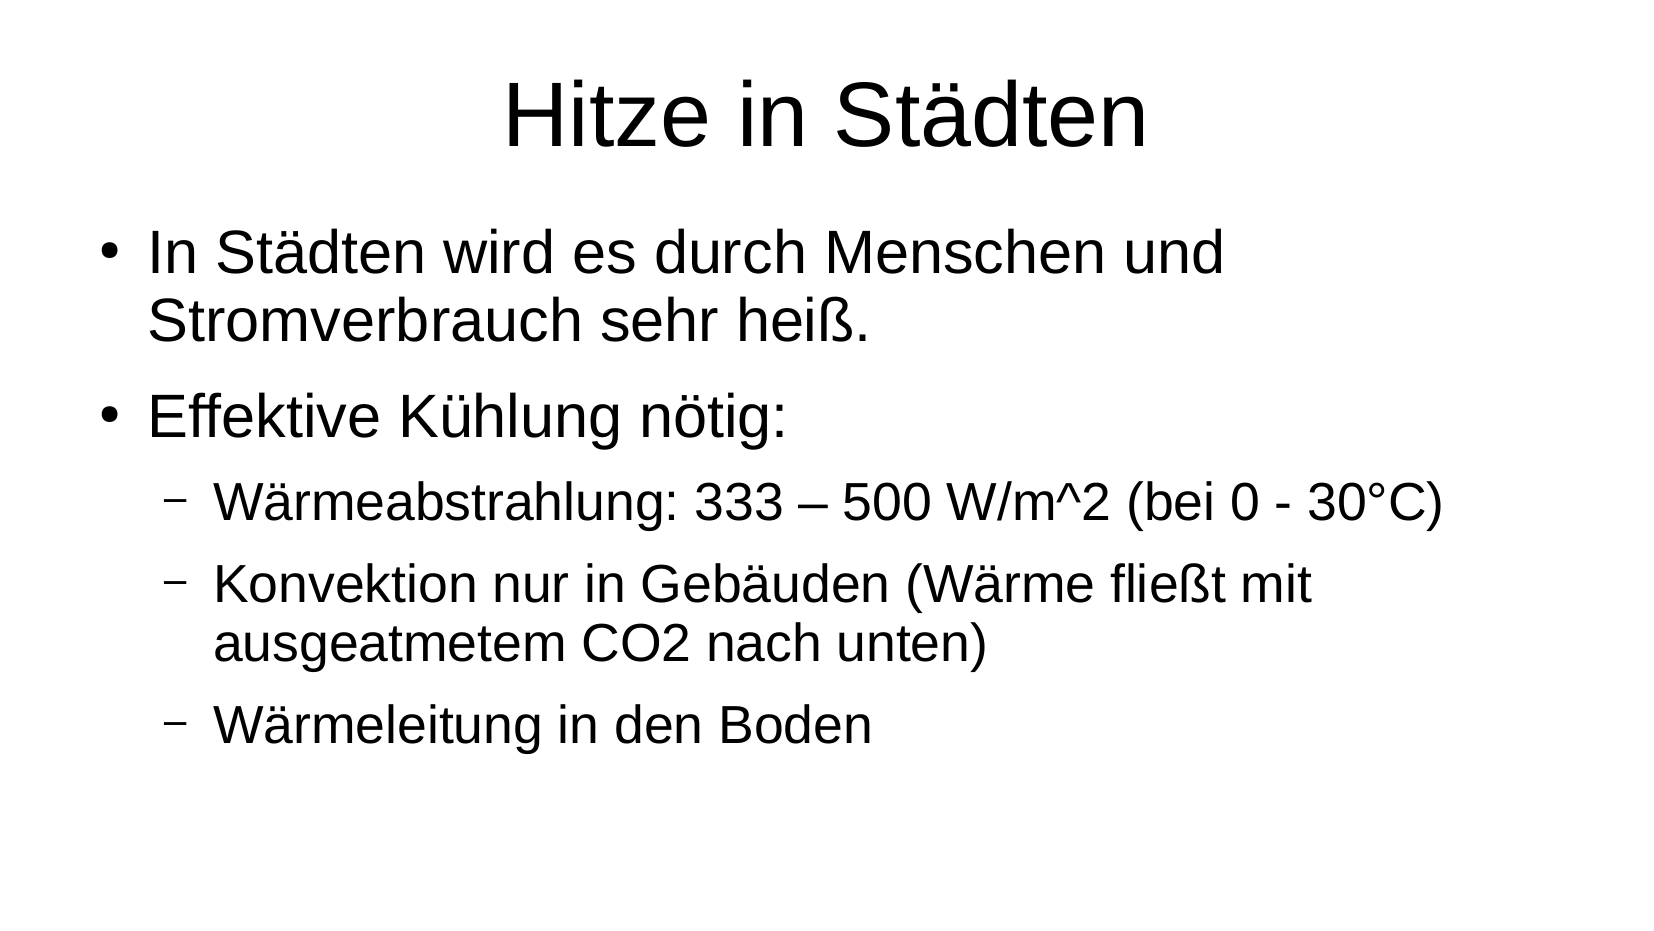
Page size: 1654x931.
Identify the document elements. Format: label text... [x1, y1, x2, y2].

title Hitze in Städten [82, 37, 1571, 193]
list In Städten wird es durch Menschen und Stromverbrauch sehr heiß. Effektive Kühlung nötig: Wärmeabstrahlung: 333 – 500 W/m^2 (bei 0 - 30°C) Konvektion nur in Gebäuden (Wärme fließt mit ausgeatmetem CO2 nach unten) Wärmeleitung in den Boden [82, 217, 1571, 758]
